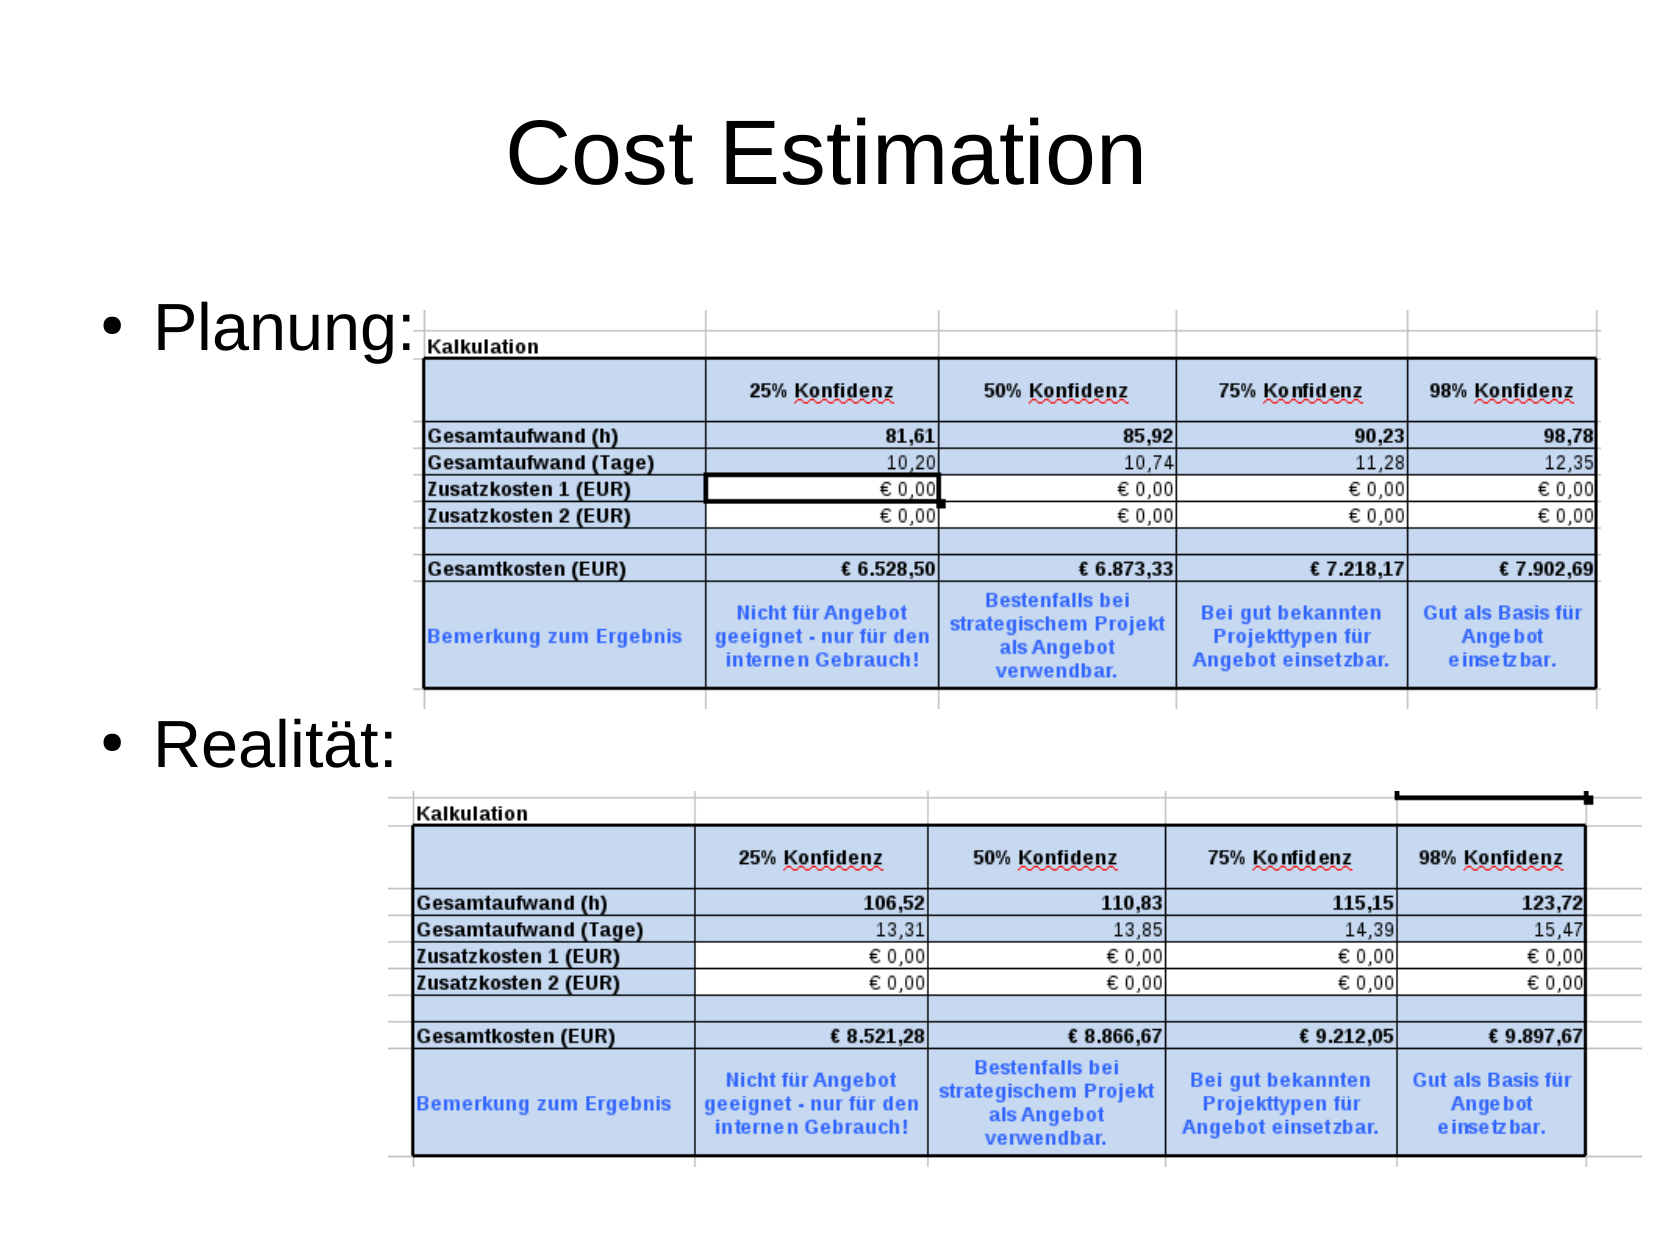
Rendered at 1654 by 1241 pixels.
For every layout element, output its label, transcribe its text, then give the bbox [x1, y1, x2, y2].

title Cost Estimation [82, 49, 1571, 257]
list Planung: Realität: [82, 290, 1571, 1010]
picture [388, 791, 1642, 1167]
picture [413, 310, 1601, 709]
